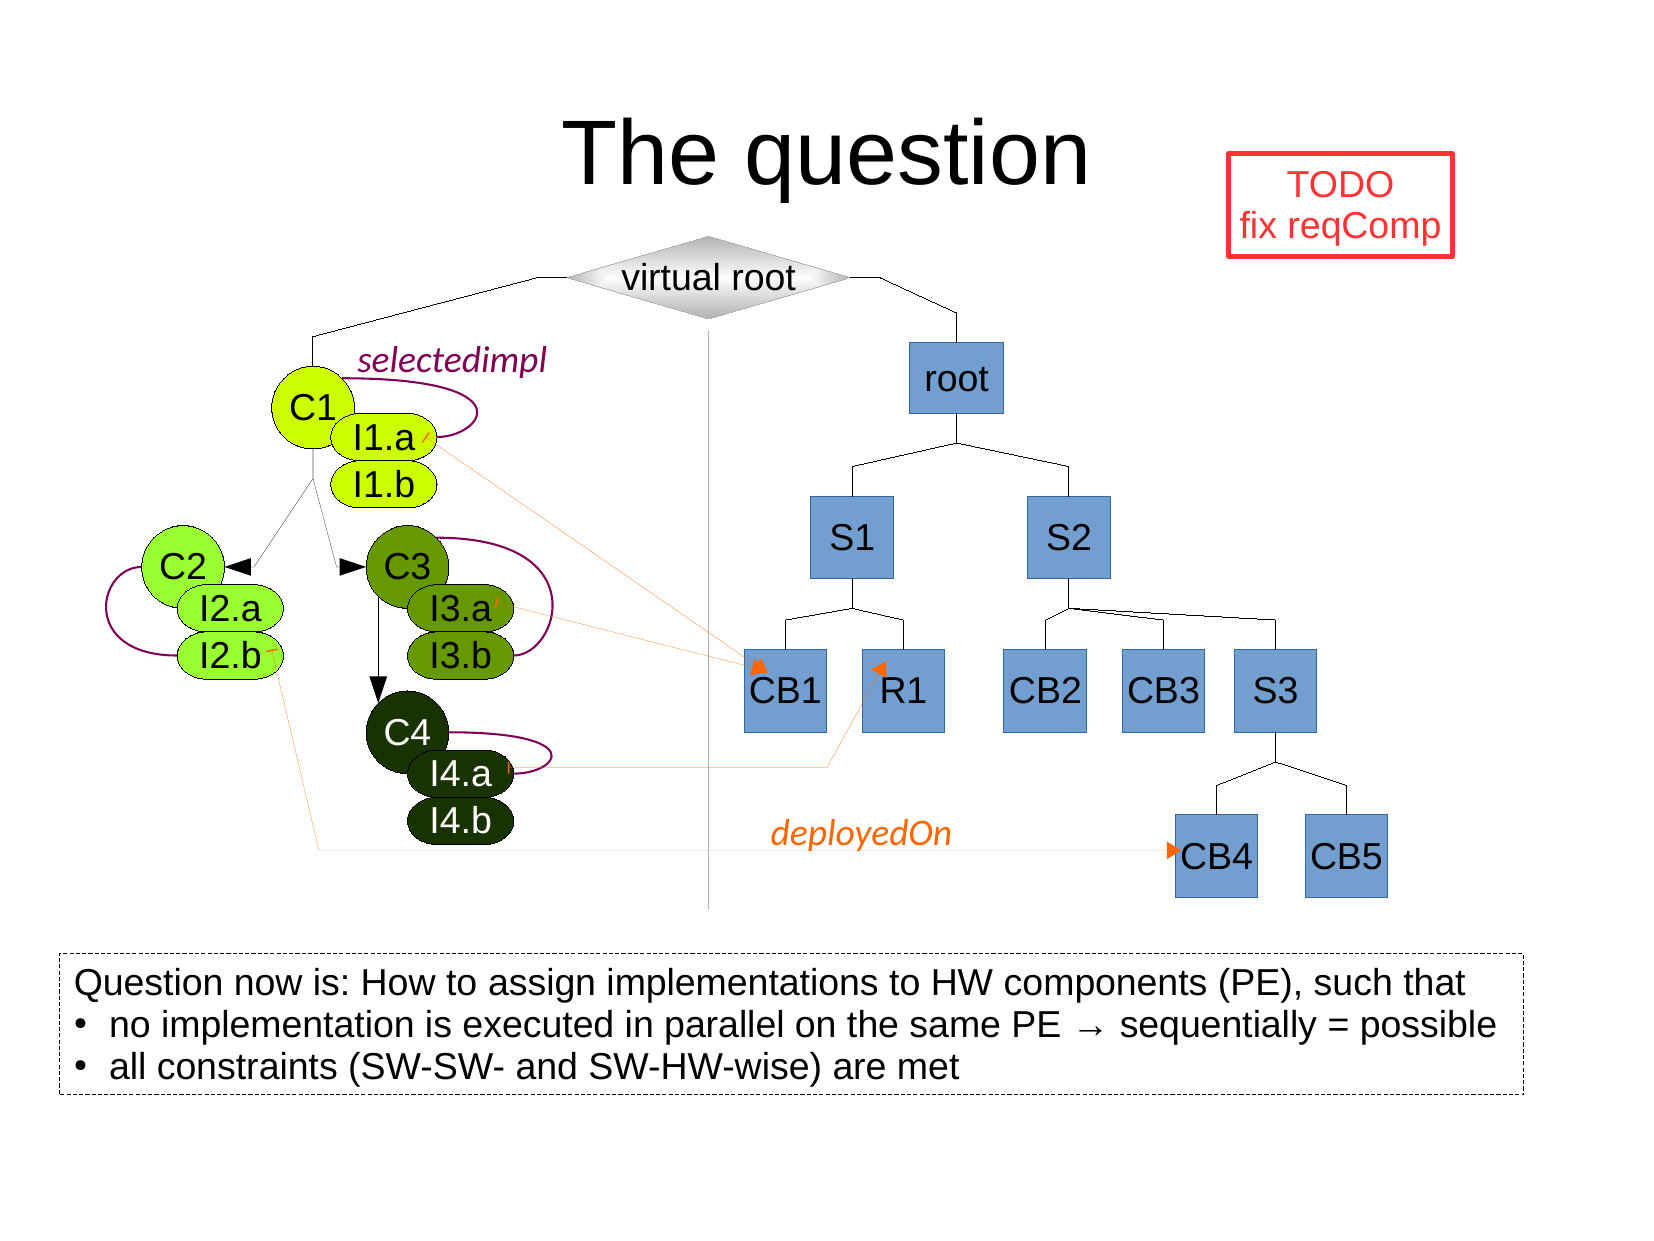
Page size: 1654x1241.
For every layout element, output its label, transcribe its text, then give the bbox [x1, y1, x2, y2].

text_box CB3 [1122, 649, 1205, 733]
text_box I2.b [177, 631, 284, 680]
text_box CB1 [744, 649, 827, 733]
text_box C1 [271, 366, 355, 449]
text_box I4.b [407, 797, 514, 845]
text_box R1 [886, 680, 900, 690]
text_box R1 [862, 649, 945, 733]
text_box I3.a [407, 584, 514, 632]
text_box I1.b [330, 460, 438, 508]
text_box deployedOn [755, 809, 968, 863]
text_box CB4 [1175, 814, 1258, 898]
text_box S3 [1234, 649, 1317, 733]
text_box selectedimpl [342, 336, 562, 389]
text_box I4.a [407, 750, 514, 797]
text_box S2 [1027, 496, 1111, 579]
text_box TODO fix reqComp [1228, 153, 1453, 257]
text_box CB2 [1003, 649, 1087, 733]
text_box root [909, 342, 1004, 414]
text_box I1.a [330, 413, 437, 461]
text_box Question now is: How to assign implementations to HW components (PE), such that no implementation is executed in parallel on the same PE → sequentially = possible all constraints (SW-SW- and SW-HW-wise) are met [59, 953, 1524, 1095]
title The question [82, 49, 1571, 257]
text_box S1 [810, 496, 894, 579]
text_box CB1 [744, 658, 752, 666]
text_box C3 [366, 525, 449, 609]
text_box C2 [141, 525, 225, 608]
text_box I3.b [407, 631, 514, 680]
text_box I2.a [177, 584, 284, 632]
text_box CB5 [1305, 814, 1388, 898]
text_box C4 [366, 690, 449, 774]
text_box virtual root [567, 257, 850, 319]
